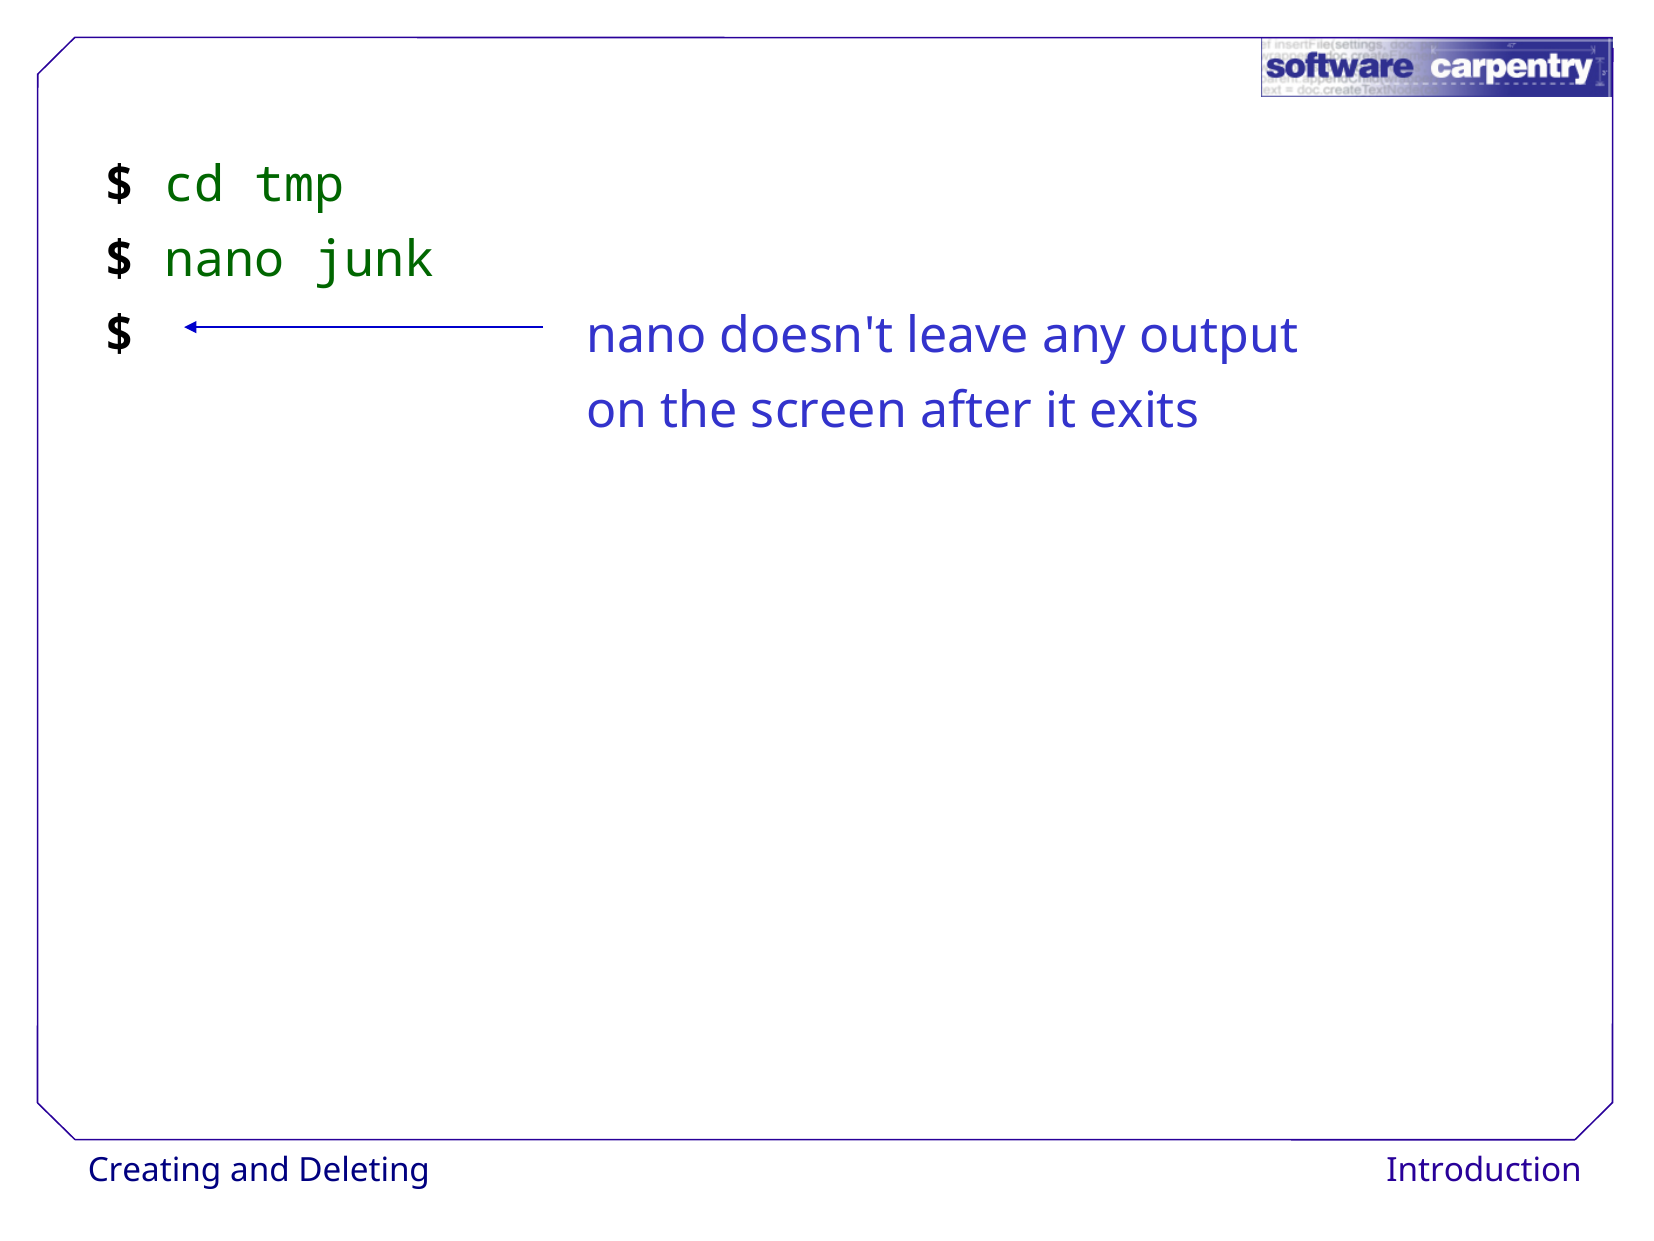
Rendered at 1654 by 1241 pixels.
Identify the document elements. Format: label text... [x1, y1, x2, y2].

text_box $ cd tmp $ nano junk $ [89, 128, 1512, 1037]
picture [1261, 39, 1613, 97]
text_box nano doesn't leave any output on the screen after it exits [571, 279, 1272, 469]
